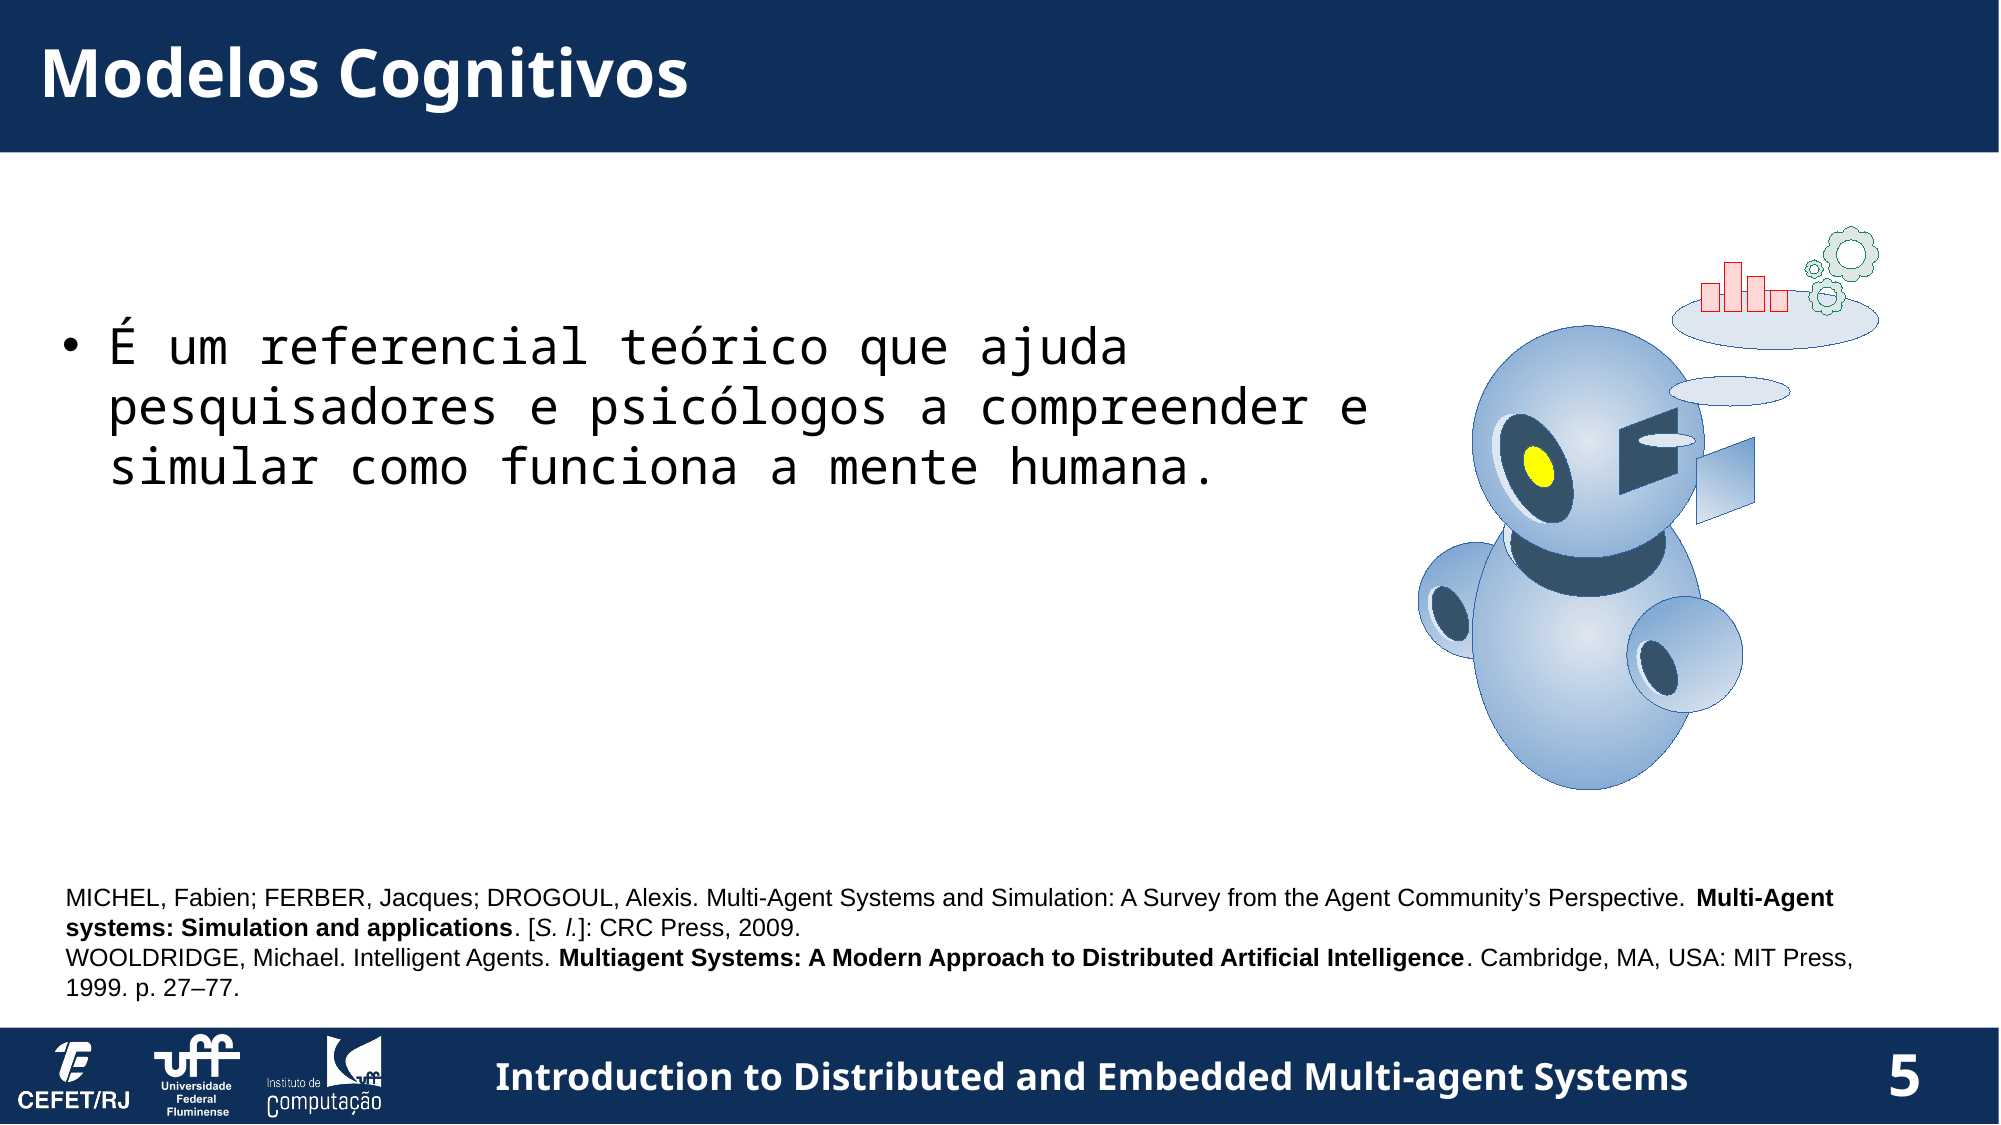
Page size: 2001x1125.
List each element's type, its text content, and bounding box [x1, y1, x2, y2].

text_box Modelos Cognitivos [25, 23, 1999, 119]
picture [18, 1021, 129, 1125]
text_box [1418, 325, 1791, 790]
text_box [1672, 262, 1879, 350]
picture [265, 1039, 383, 1118]
text_box [1823, 226, 1879, 282]
text_box [1804, 259, 1824, 279]
text_box É um referencial teórico que ajuda pesquisadores e psicólogos a compreender e simular como funciona a mente humana. [47, 307, 1431, 502]
picture [153, 1039, 241, 1121]
text_box MICHEL, Fabien; FERBER, Jacques; DROGOUL, Alexis. Multi-Agent Systems and Simulation: A Survey from the Agent Community’s Perspective. Multi-Agent systems: Simulation and applications. [S. l.]: CRC Press, 2009. WOOLDRIDGE, Michael. Intelligent Agents. Multiagent Systems: A Modern Approach to Distributed Artificial Intelligence. Cambridge, MA, USA: MIT Press, 1999. p. 27–77. [50, 874, 1939, 1039]
